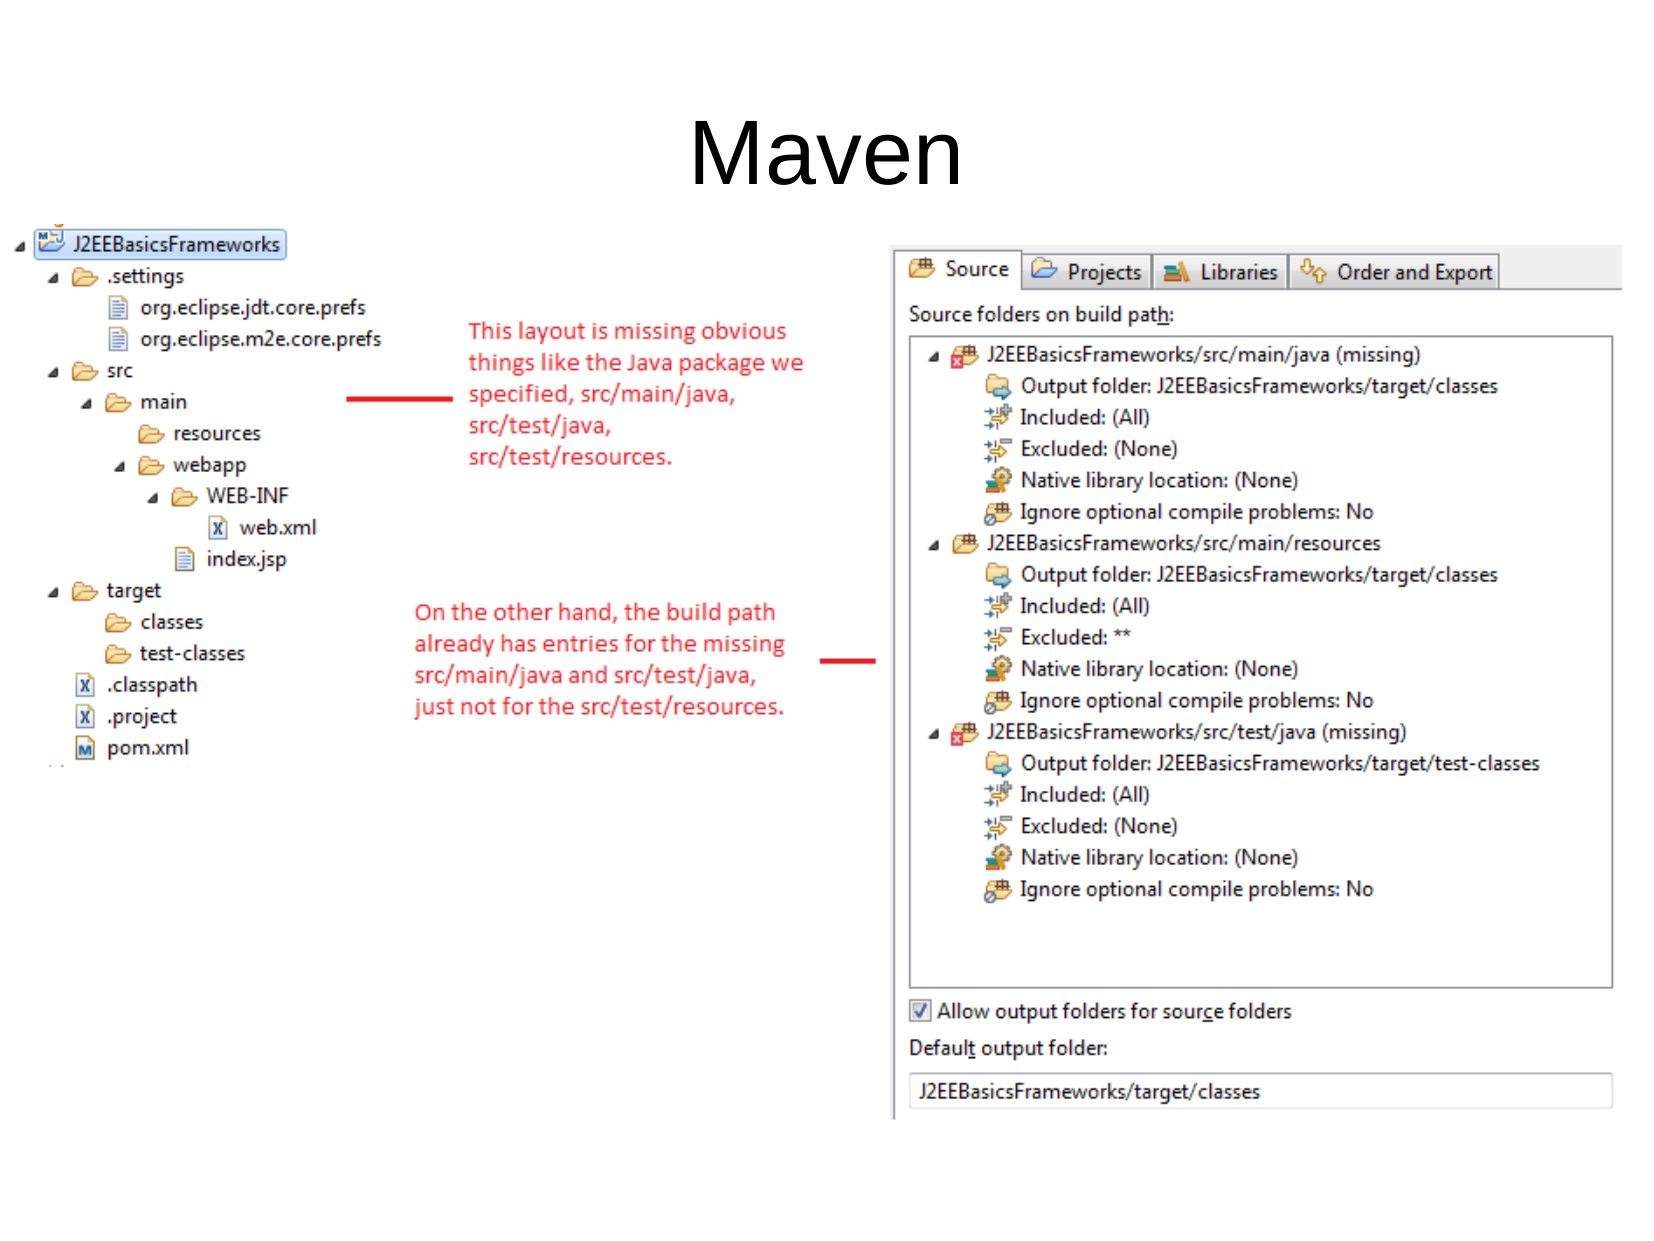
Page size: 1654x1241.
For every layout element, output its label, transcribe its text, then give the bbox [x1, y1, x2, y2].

picture [0, 224, 1638, 1134]
title Maven [82, 49, 1571, 224]
